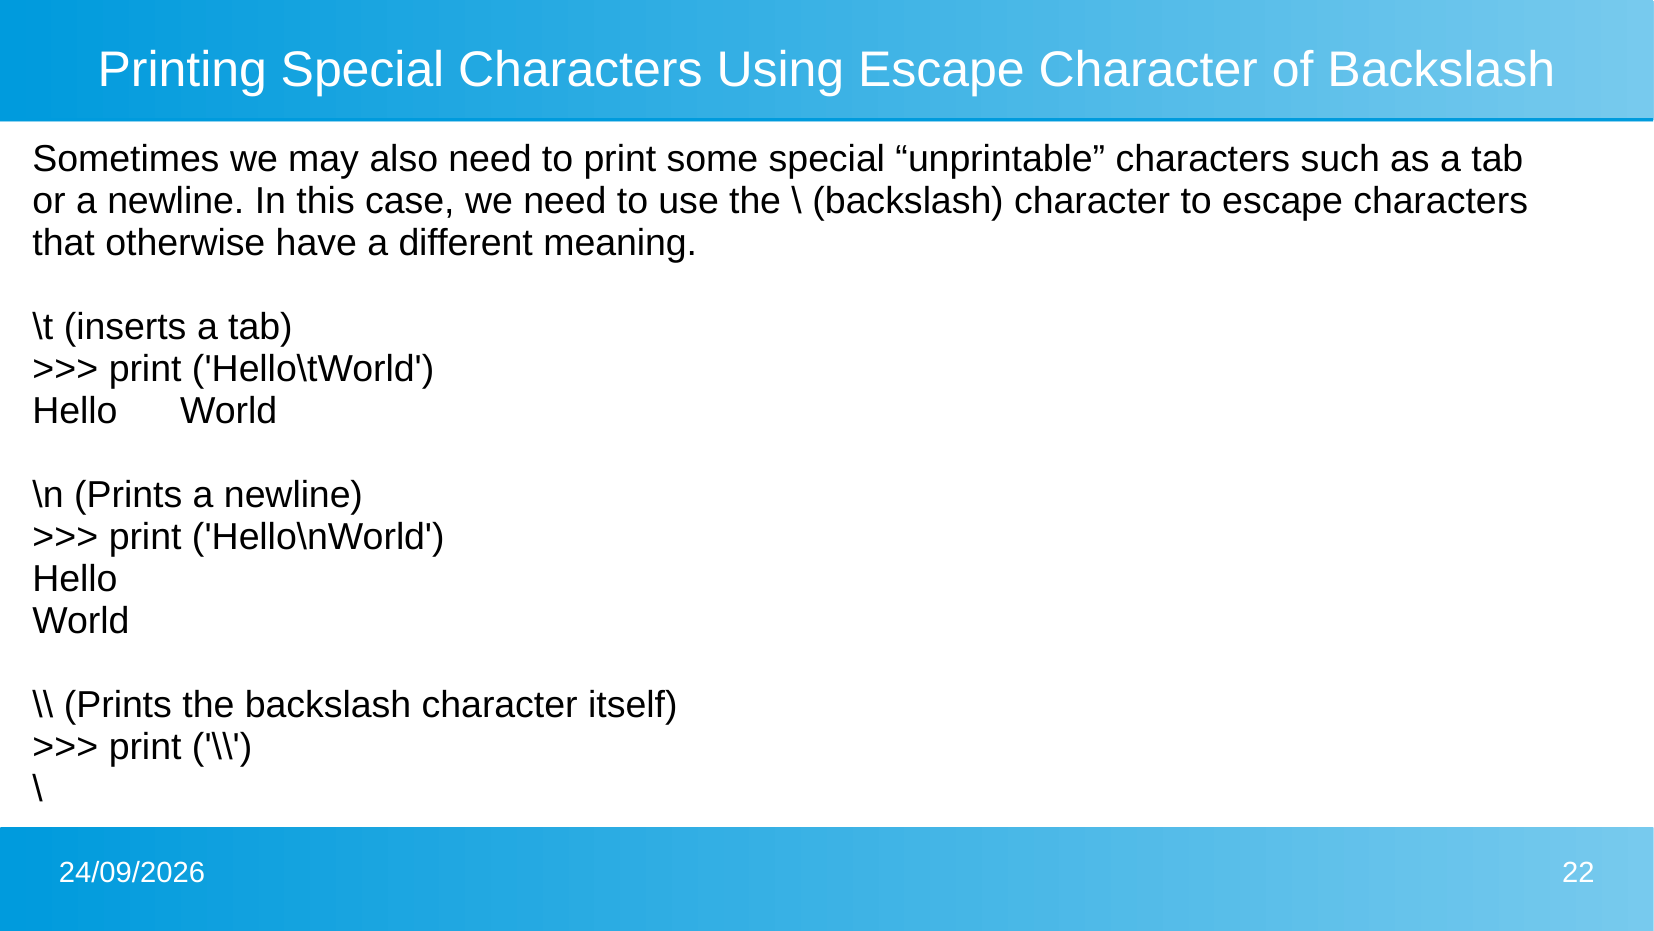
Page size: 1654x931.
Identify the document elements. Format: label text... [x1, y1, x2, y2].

title Printing Special Characters Using Escape Character of Backslash [59, 29, 1595, 108]
text_box Sometimes we may also need to print some special “unprintable” characters such as a tab or a newline. In this case, we need to use the \ (backslash) character to escape characters that otherwise have a different meaning. \t (inserts a tab) >>> print ('Hello\tWorld') Hello World \n (Prints a newline) >>> print ('Hello\nWorld') Hello World \\ (Prints the backslash character itself) >>> print ('\\') \ [17, 129, 1583, 817]
